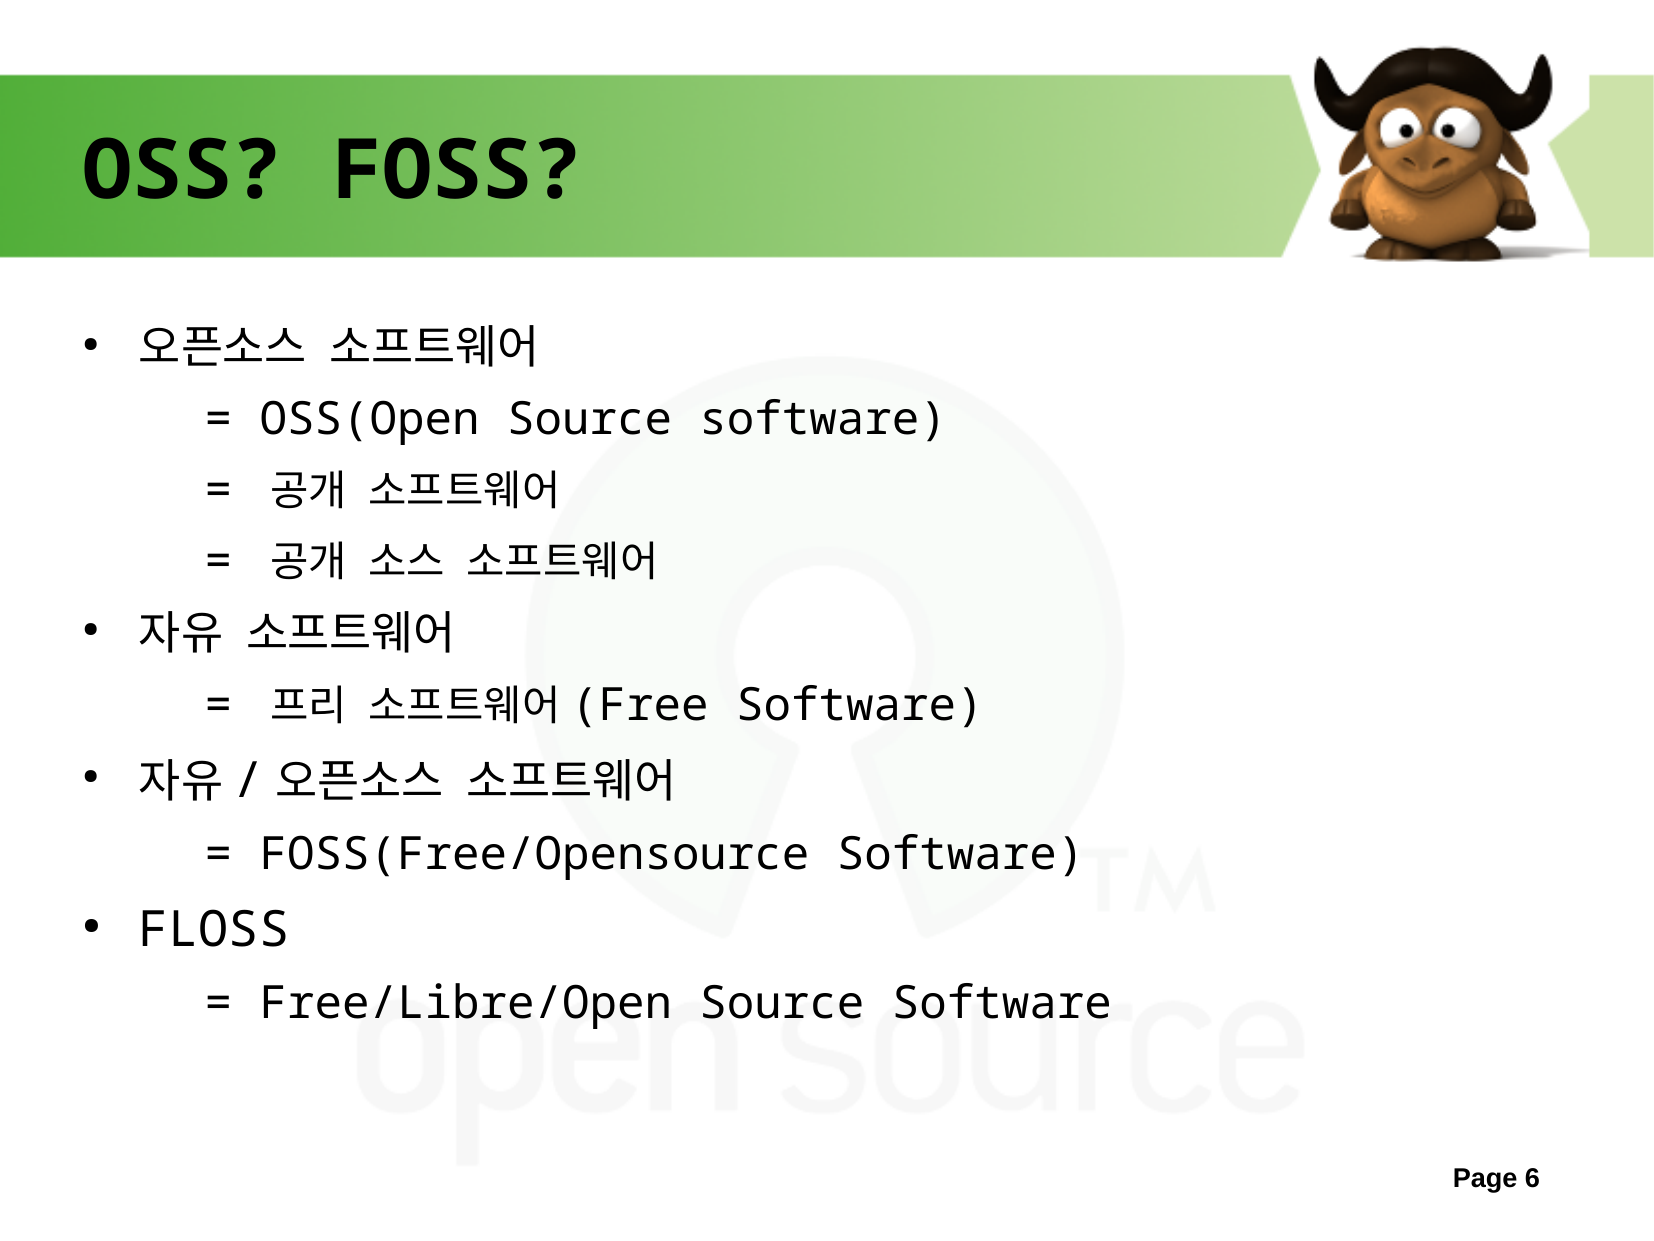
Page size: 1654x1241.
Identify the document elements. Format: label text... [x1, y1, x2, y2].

list 오픈소스 소프트웨어 = OSS(Open Source software) = 공개 소프트웨어 = 공개 소스 소프트웨어 자유 소프트웨어 = 프리 소프트웨어(Free Software) 자유/오픈소스 소프트웨어 = FOSS(Free/Opensource Software) FLOSS = Free/Libre/Open Source Software [82, 290, 1571, 1146]
title OSS? FOSS? [82, 61, 1571, 269]
picture [0, 0, 1654, 1241]
